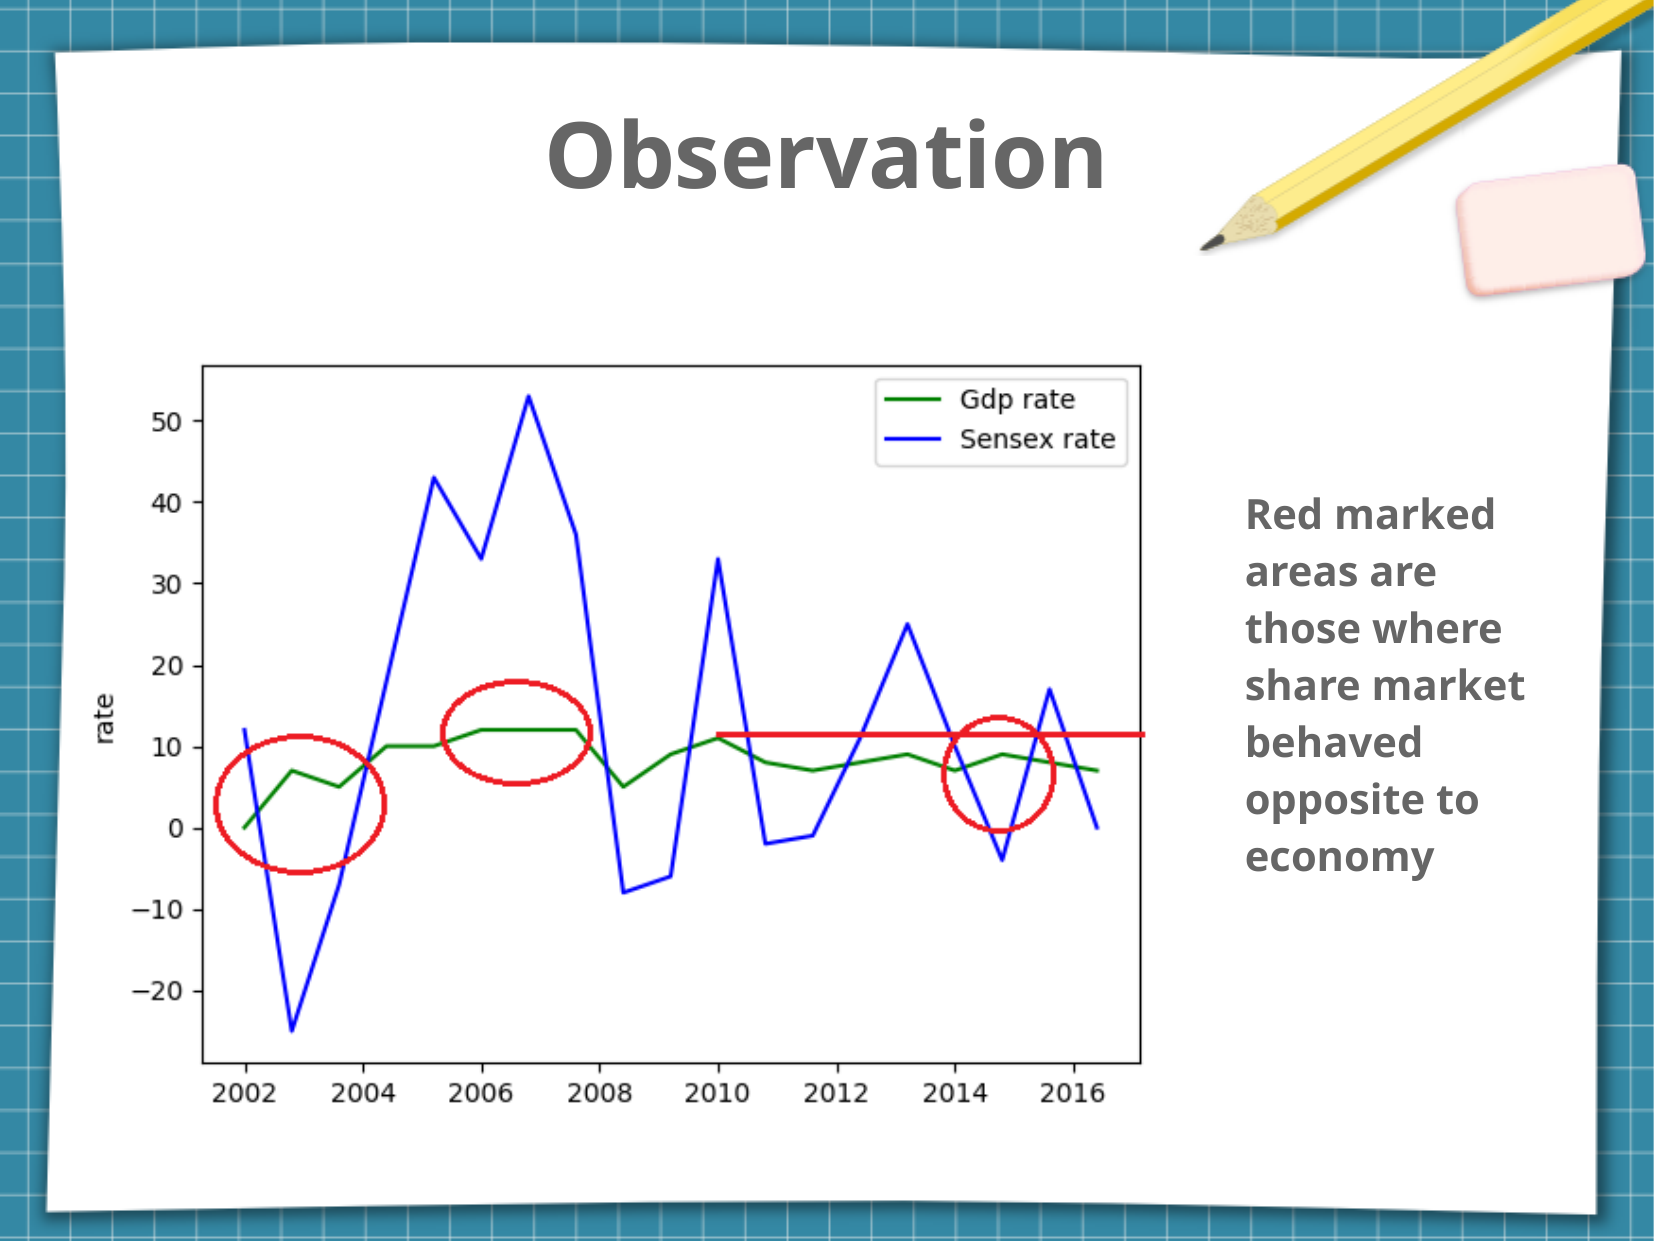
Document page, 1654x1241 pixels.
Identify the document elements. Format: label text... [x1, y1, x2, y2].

title Observation [82, 49, 1571, 257]
picture [0, 0, 1654, 1241]
text_box Red marked areas are those where share market behaved opposite to economy [1230, 477, 1561, 901]
